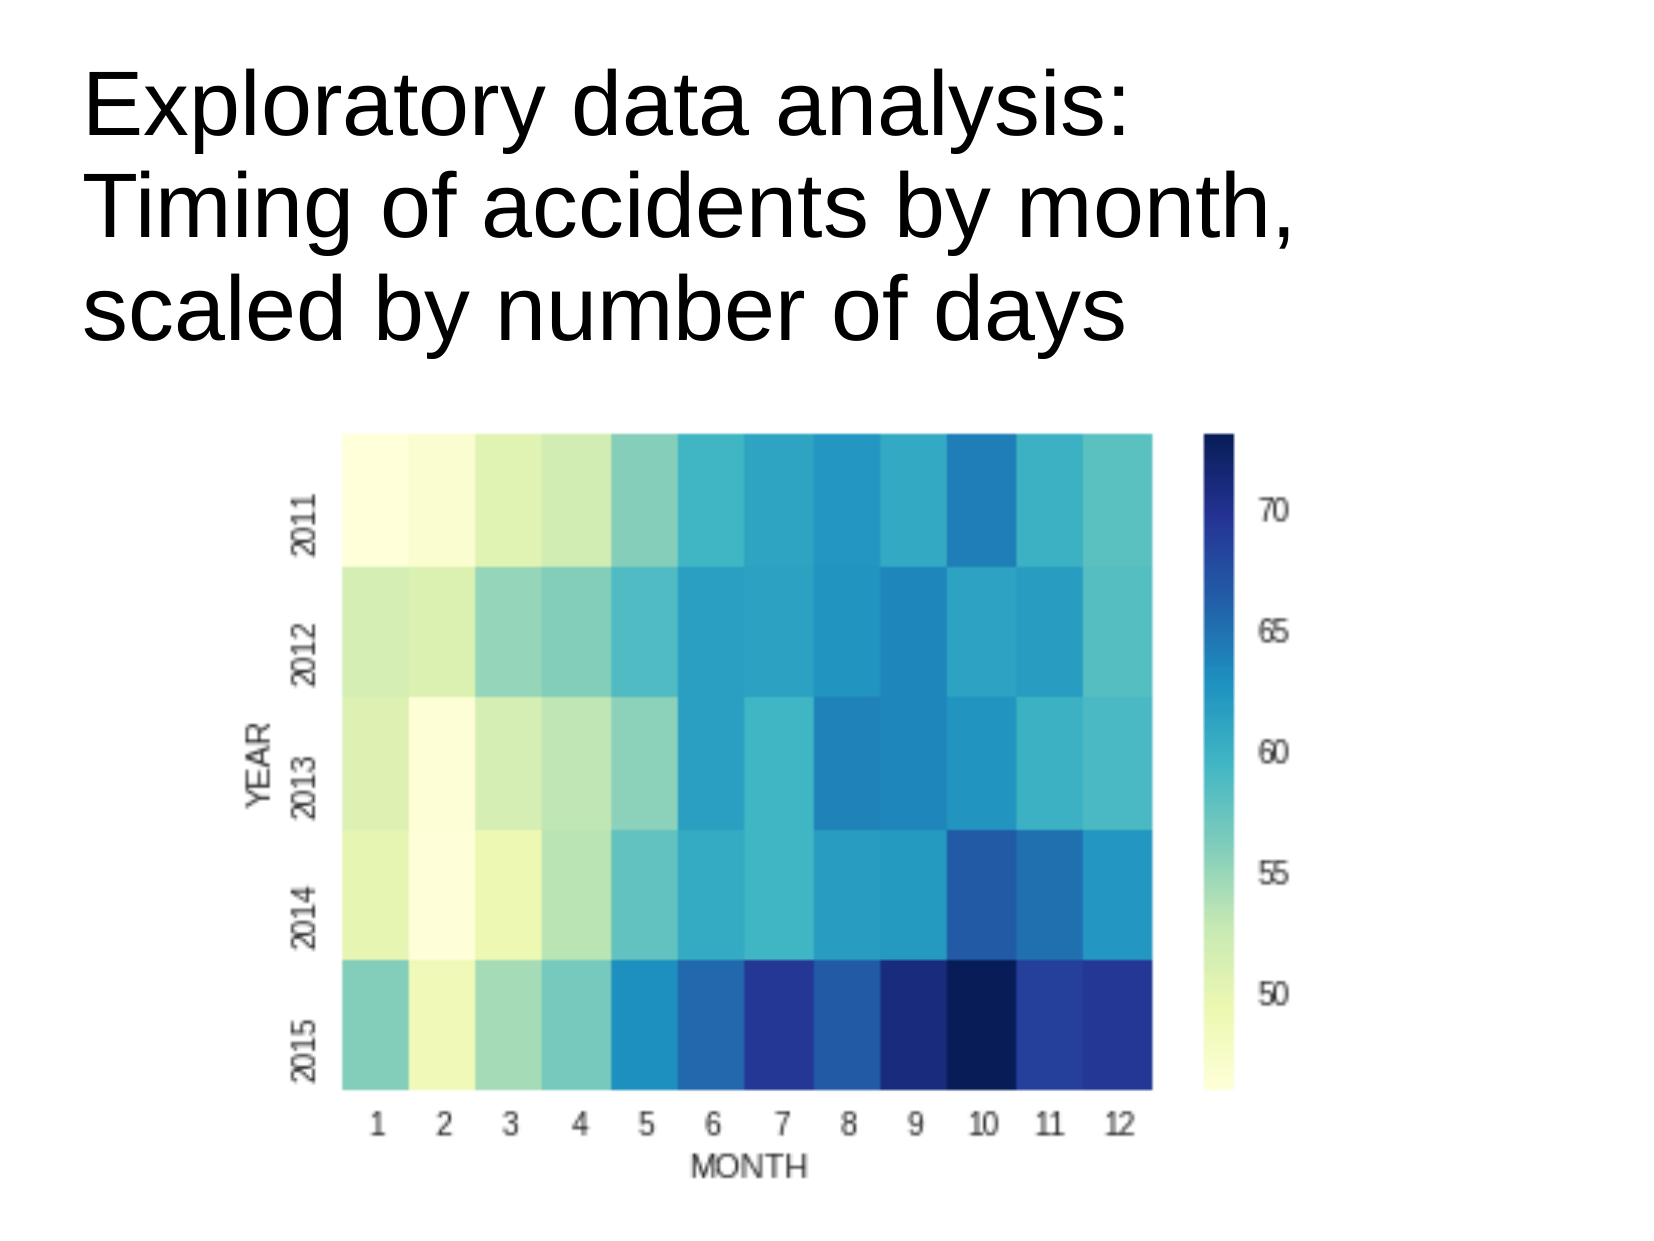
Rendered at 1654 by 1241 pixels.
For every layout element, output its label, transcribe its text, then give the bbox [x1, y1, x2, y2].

title Exploratory data analysis: Timing of accidents by month, scaled by number of days [82, 52, 1571, 361]
picture [180, 361, 1486, 1201]
